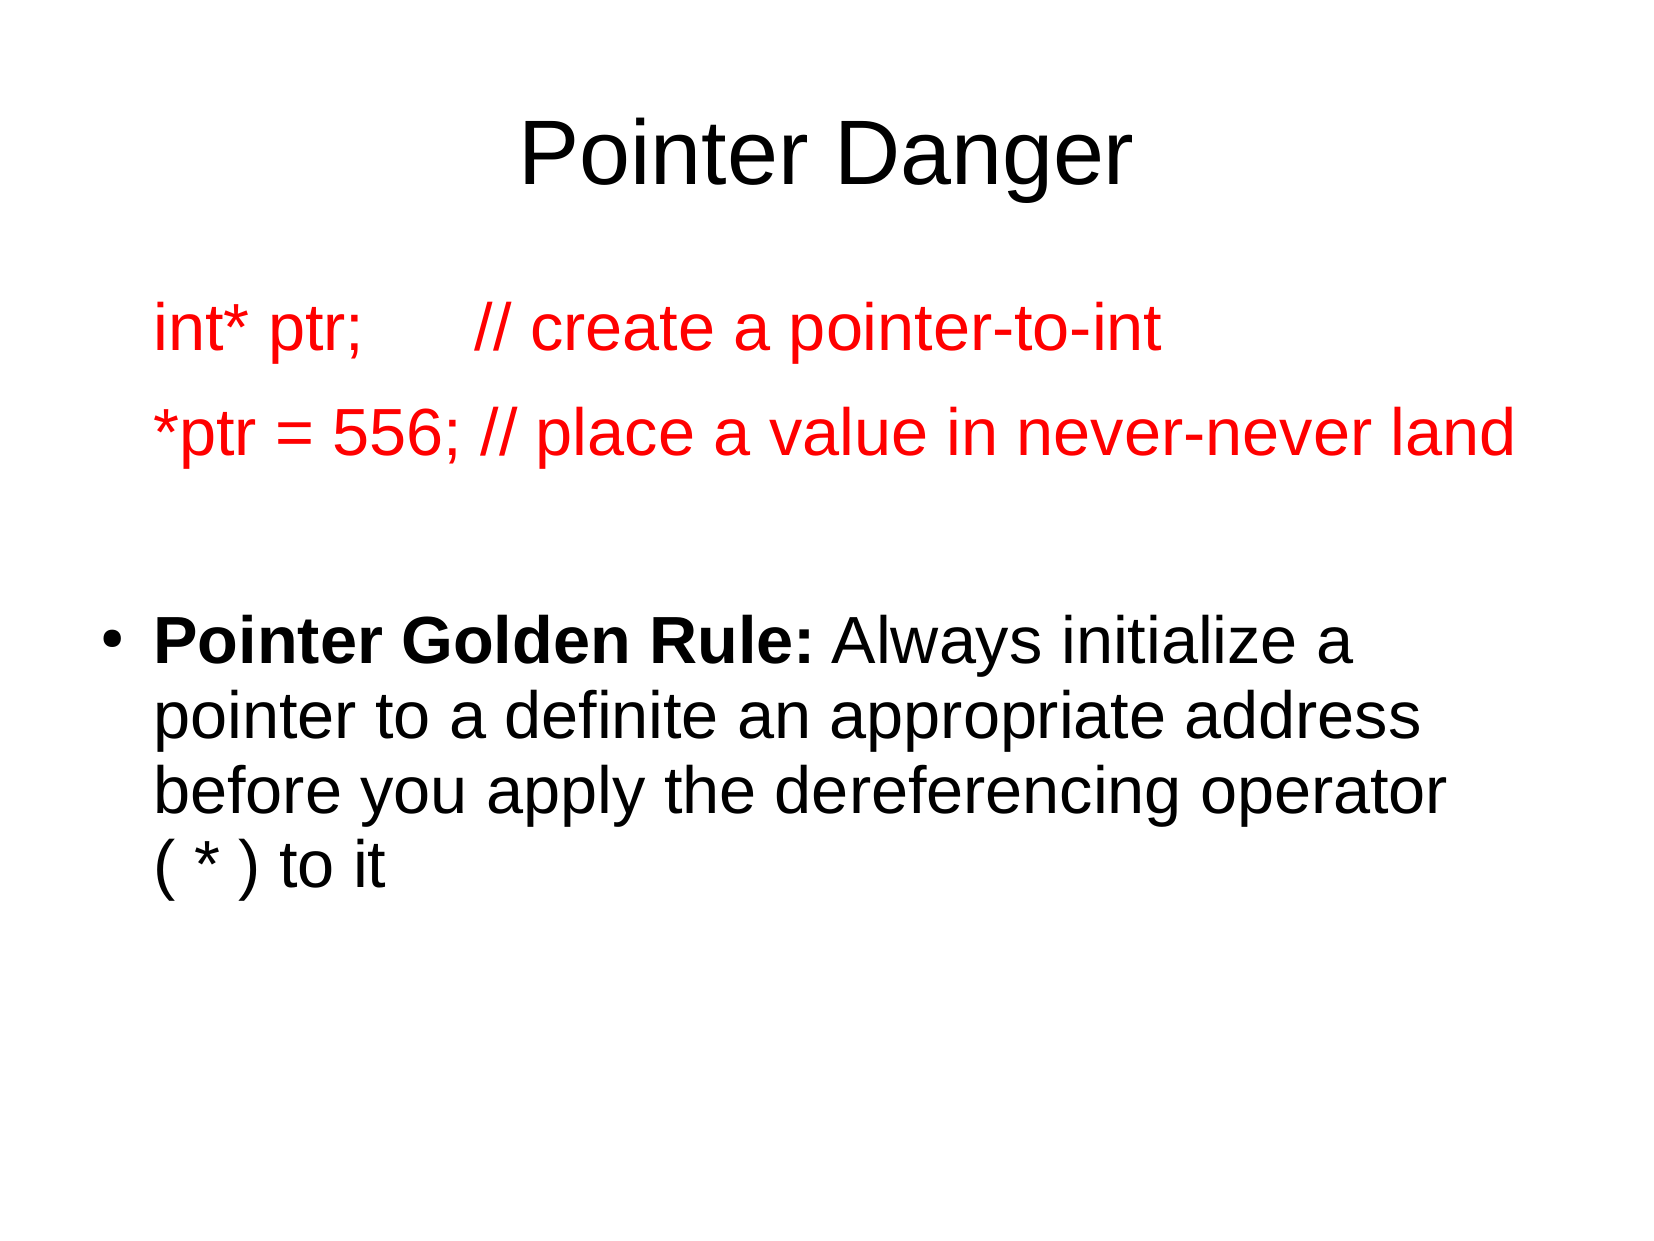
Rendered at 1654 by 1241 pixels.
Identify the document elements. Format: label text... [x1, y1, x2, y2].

title Pointer Danger [82, 49, 1571, 257]
list int* ptr; // create a pointer-to-int *ptr = 556; // place a value in never-never land Pointer Golden Rule: Always initialize a pointer to a definite an appropriate address before you apply the dereferencing operator ( * ) to it [82, 290, 1571, 1010]
